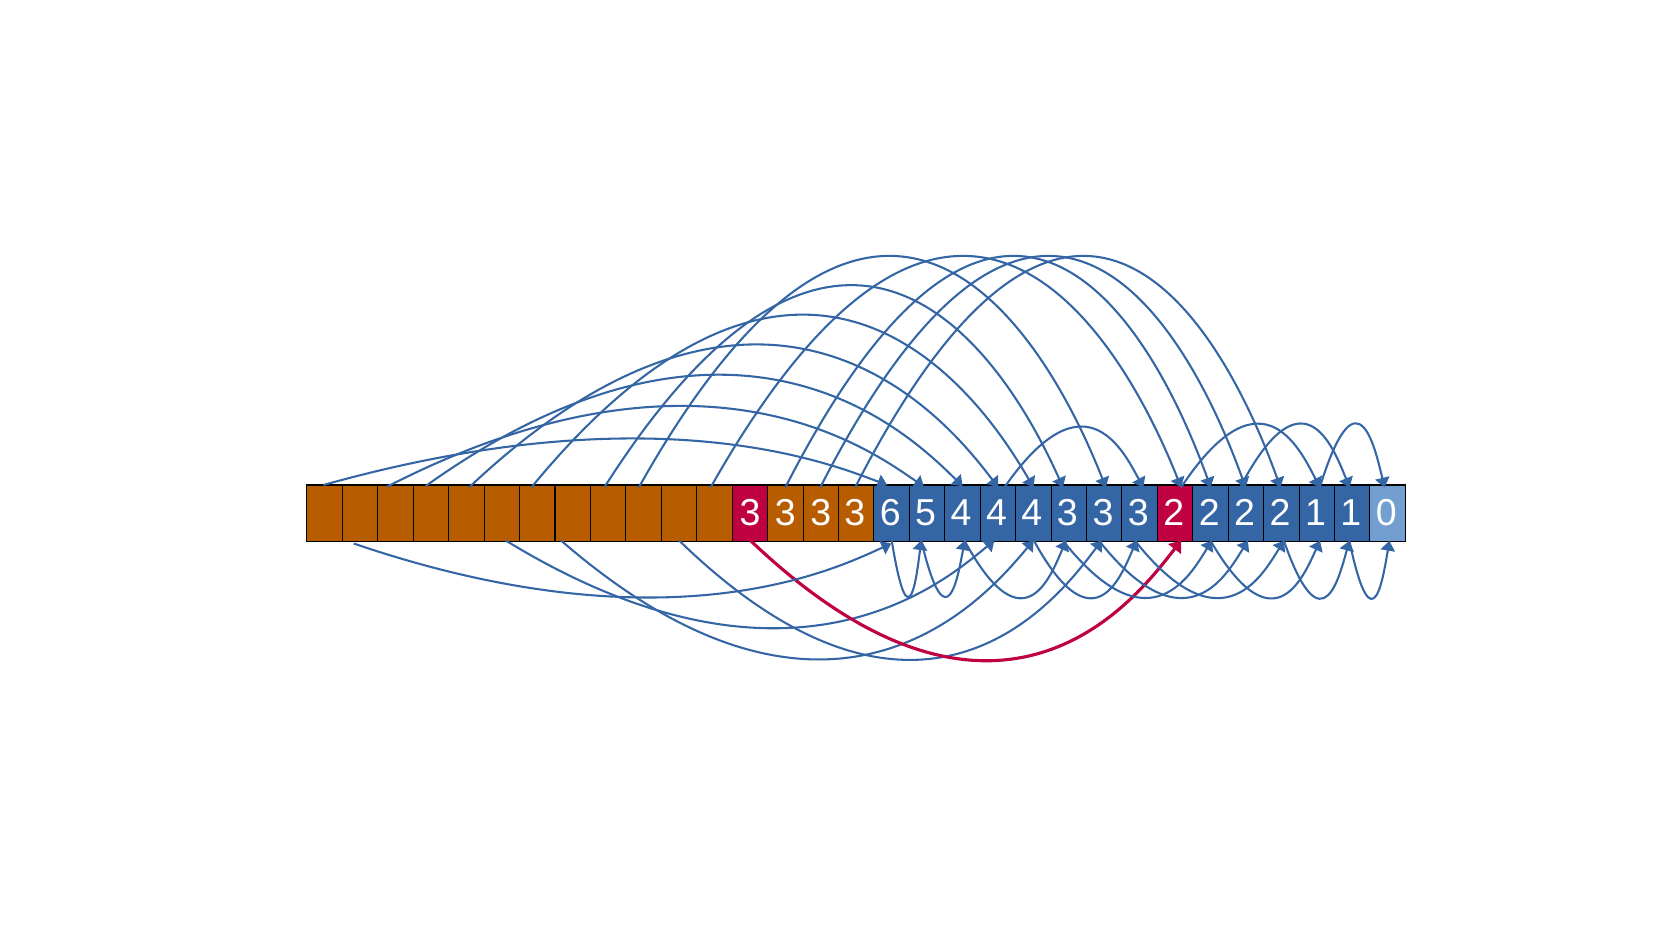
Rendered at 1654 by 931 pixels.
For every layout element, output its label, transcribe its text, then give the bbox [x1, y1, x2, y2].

table_header 6 [874, 486, 909, 541]
table_header 3 [768, 486, 803, 541]
table_header [556, 486, 590, 541]
table_header 3 [839, 486, 873, 541]
table_header [591, 486, 625, 541]
table_header 3 [1087, 486, 1121, 541]
table_header [626, 486, 661, 541]
table_header 2 [1264, 486, 1299, 541]
table_header [697, 486, 732, 541]
table_header 1 [1300, 486, 1334, 541]
table_header 2 [1158, 486, 1192, 541]
table_header 3 [804, 486, 838, 541]
table_header [414, 486, 448, 541]
table_header [307, 486, 342, 541]
table_header 1 [1335, 486, 1369, 541]
table_header [520, 486, 554, 541]
table_header [485, 486, 519, 541]
table_header [449, 486, 484, 541]
table_header 4 [981, 486, 1015, 541]
table_header 4 [945, 486, 980, 541]
table_header 0 [1370, 486, 1405, 541]
table_header [662, 486, 696, 541]
table_header 3 [1122, 486, 1157, 541]
table_header [343, 486, 377, 541]
table_header 2 [1229, 486, 1263, 541]
table_header 3 [1052, 486, 1086, 541]
table_header 2 [1193, 486, 1228, 541]
table_header 4 [1016, 486, 1051, 541]
table_header 5 [910, 486, 944, 541]
table_header [378, 486, 413, 541]
table_header 3 [733, 486, 767, 541]
